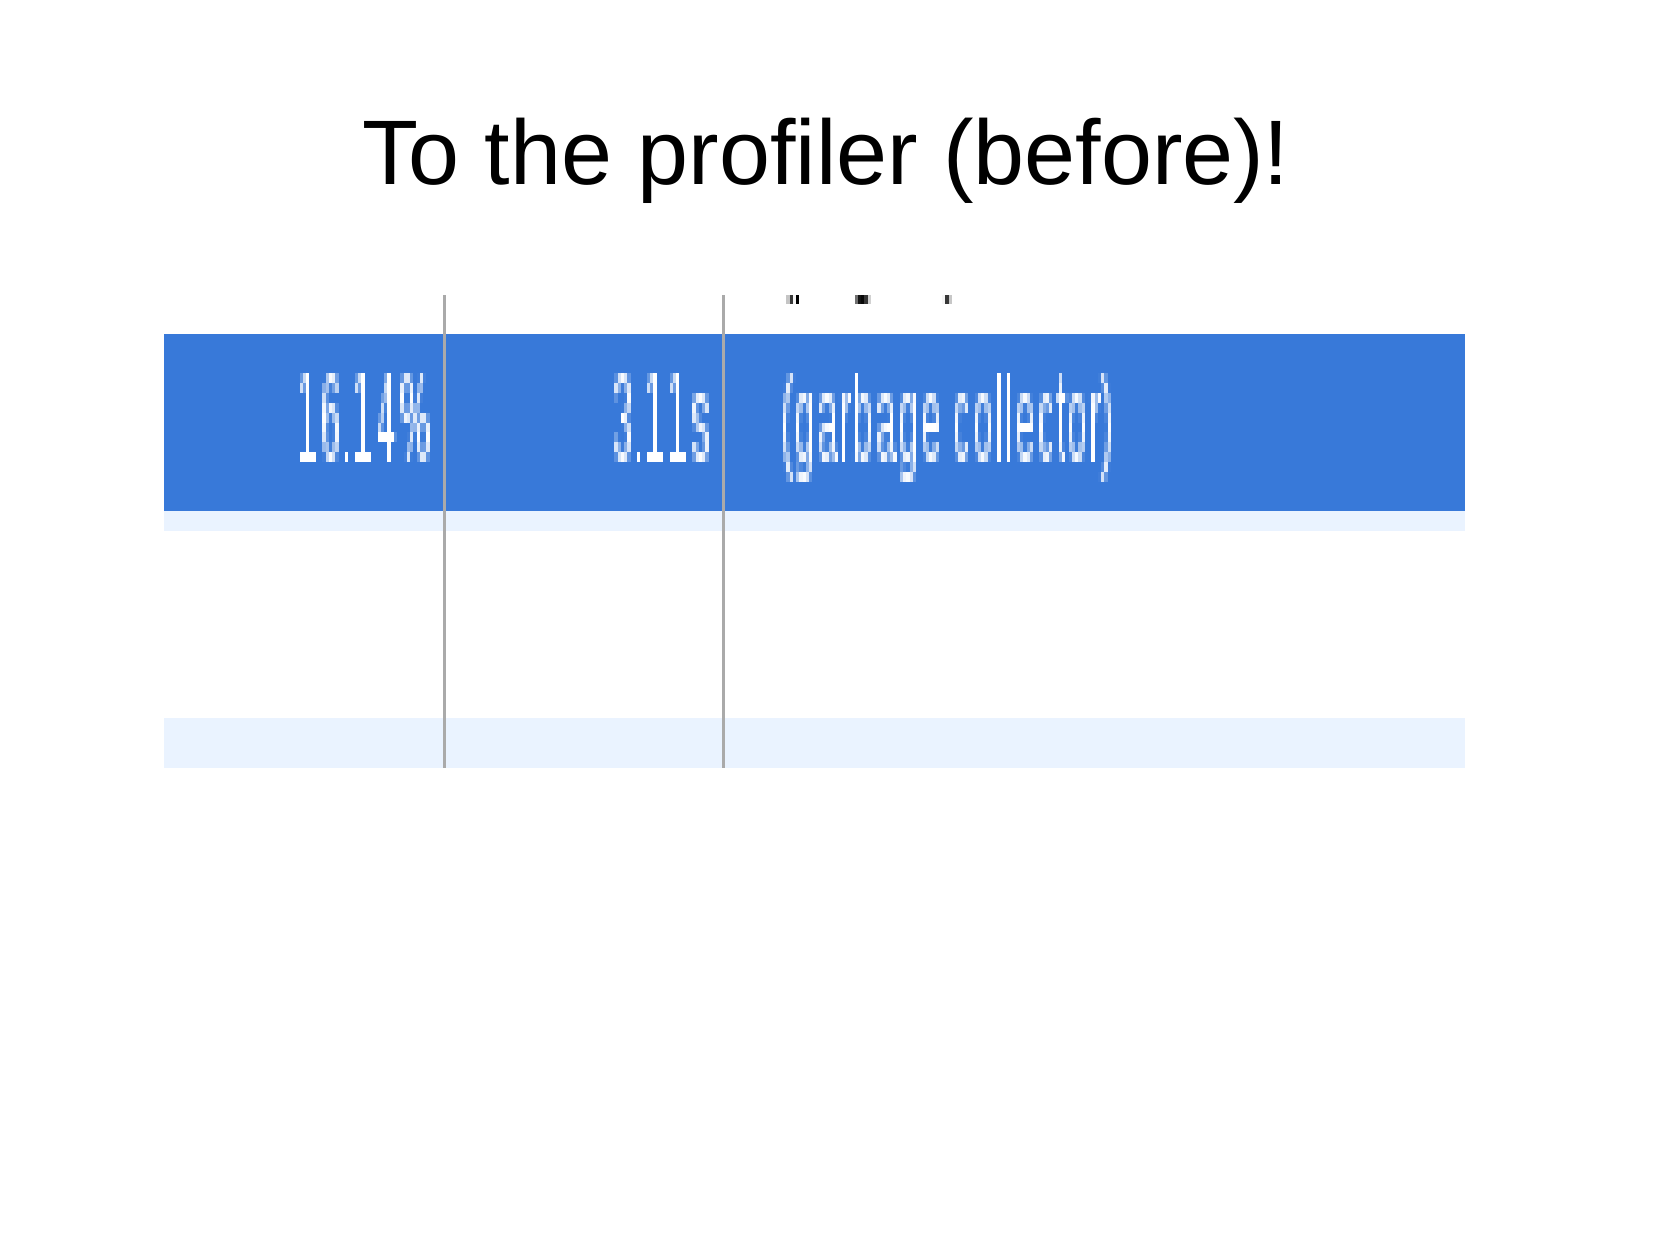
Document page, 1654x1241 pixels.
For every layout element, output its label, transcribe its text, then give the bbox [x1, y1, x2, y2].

title To the profiler (before)! [82, 49, 1571, 257]
picture [164, 295, 1465, 768]
